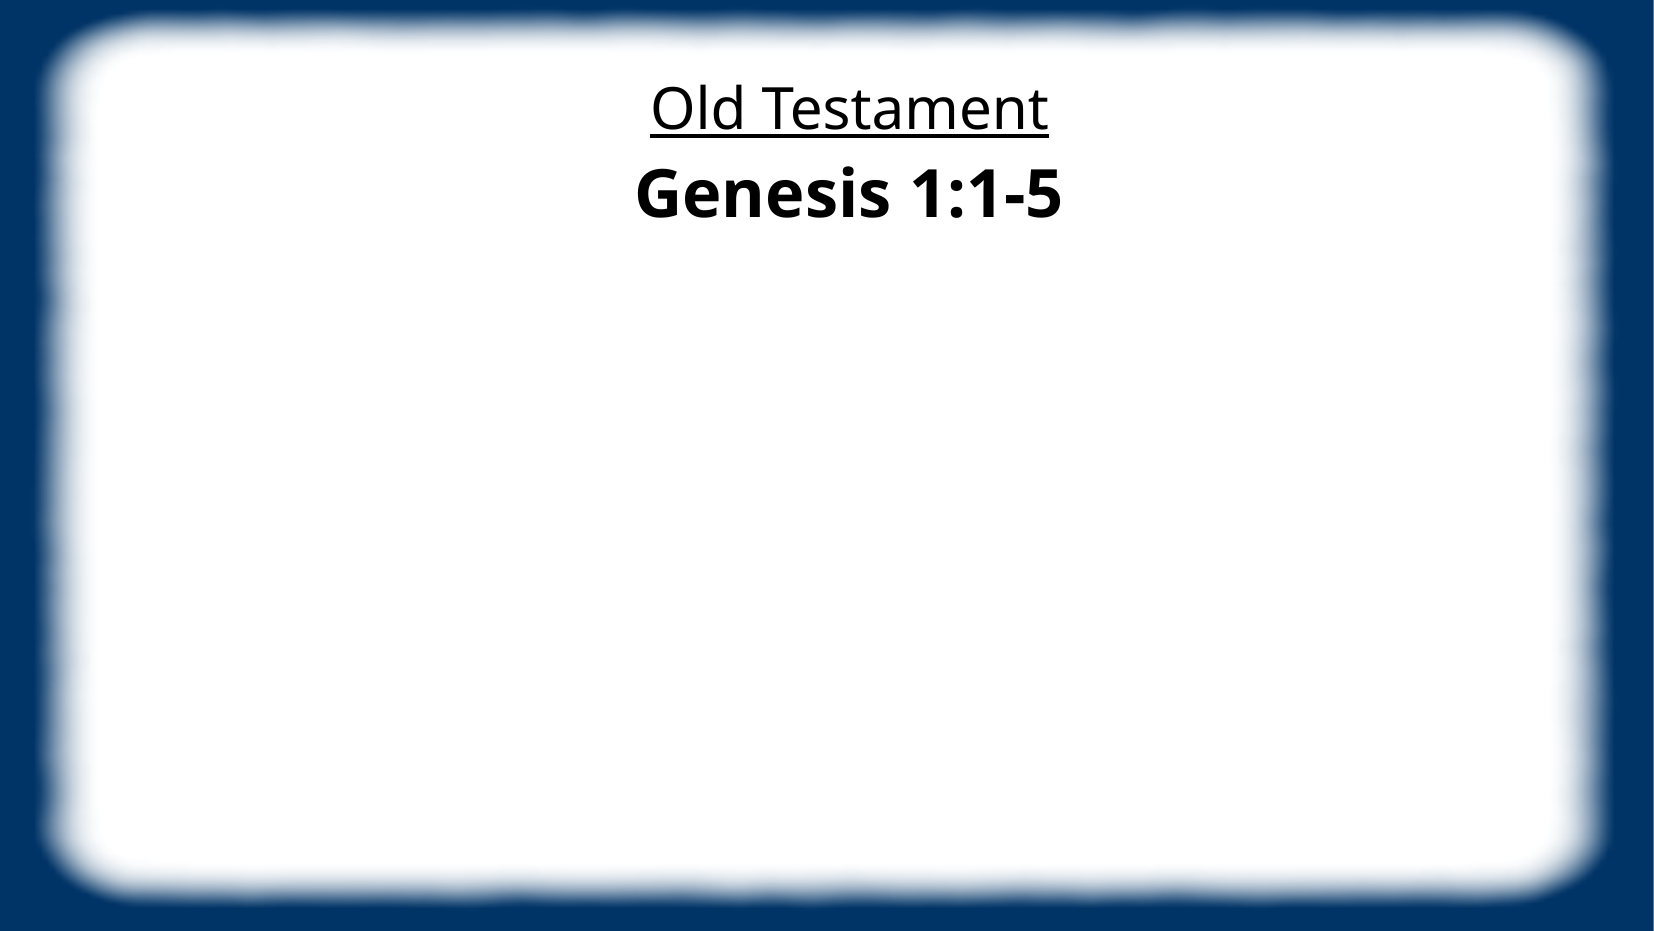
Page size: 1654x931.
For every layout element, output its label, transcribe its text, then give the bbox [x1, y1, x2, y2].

text_box Old Testament Genesis 1:1-5 [120, 60, 1561, 271]
picture [0, 0, 1654, 931]
